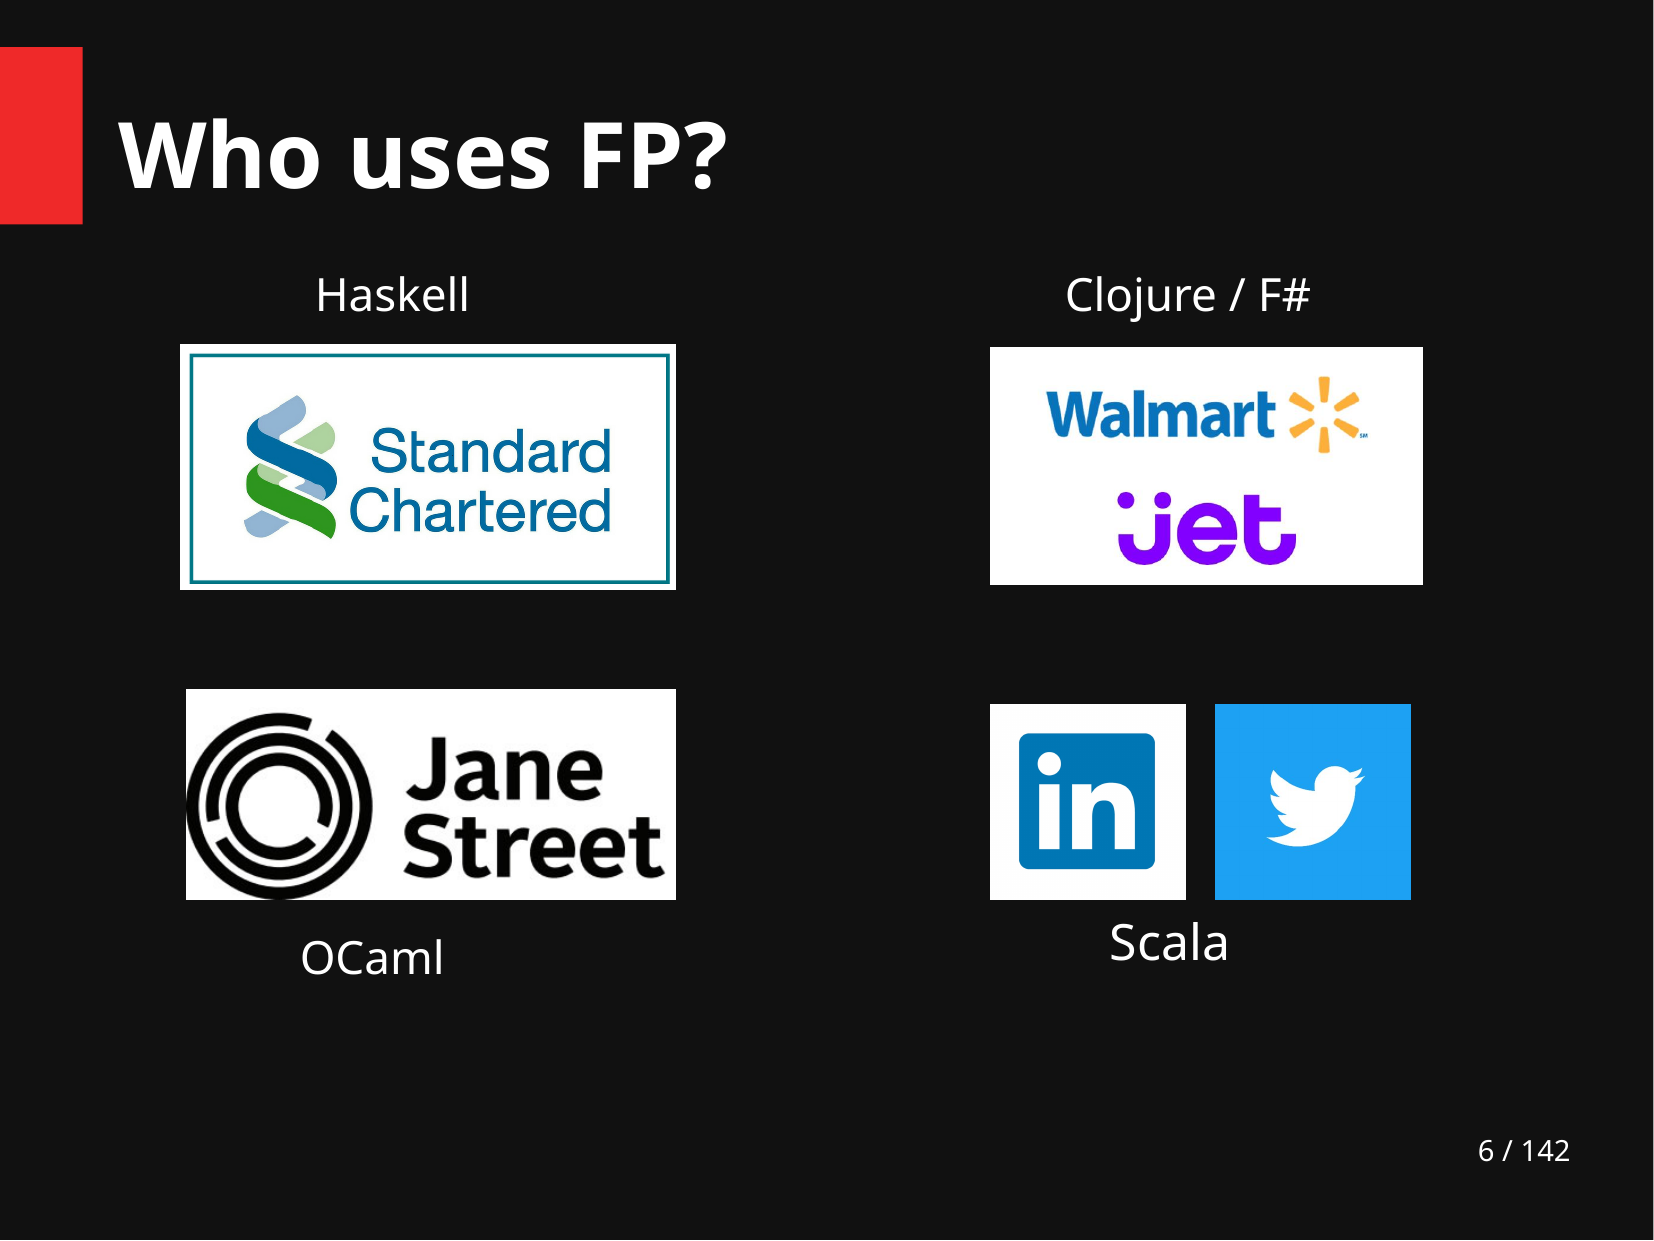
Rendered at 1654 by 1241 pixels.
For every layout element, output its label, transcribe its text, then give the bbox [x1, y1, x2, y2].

title Who uses FP? [118, 27, 1571, 278]
picture [1215, 704, 1411, 900]
text_box OCaml [285, 918, 616, 996]
picture [186, 689, 676, 901]
text_box Scala [1095, 900, 1426, 984]
picture [990, 347, 1423, 586]
text_box Clojure / F# [1050, 255, 1381, 333]
text_box Haskell [300, 255, 631, 333]
picture [990, 704, 1186, 901]
picture [180, 344, 676, 591]
